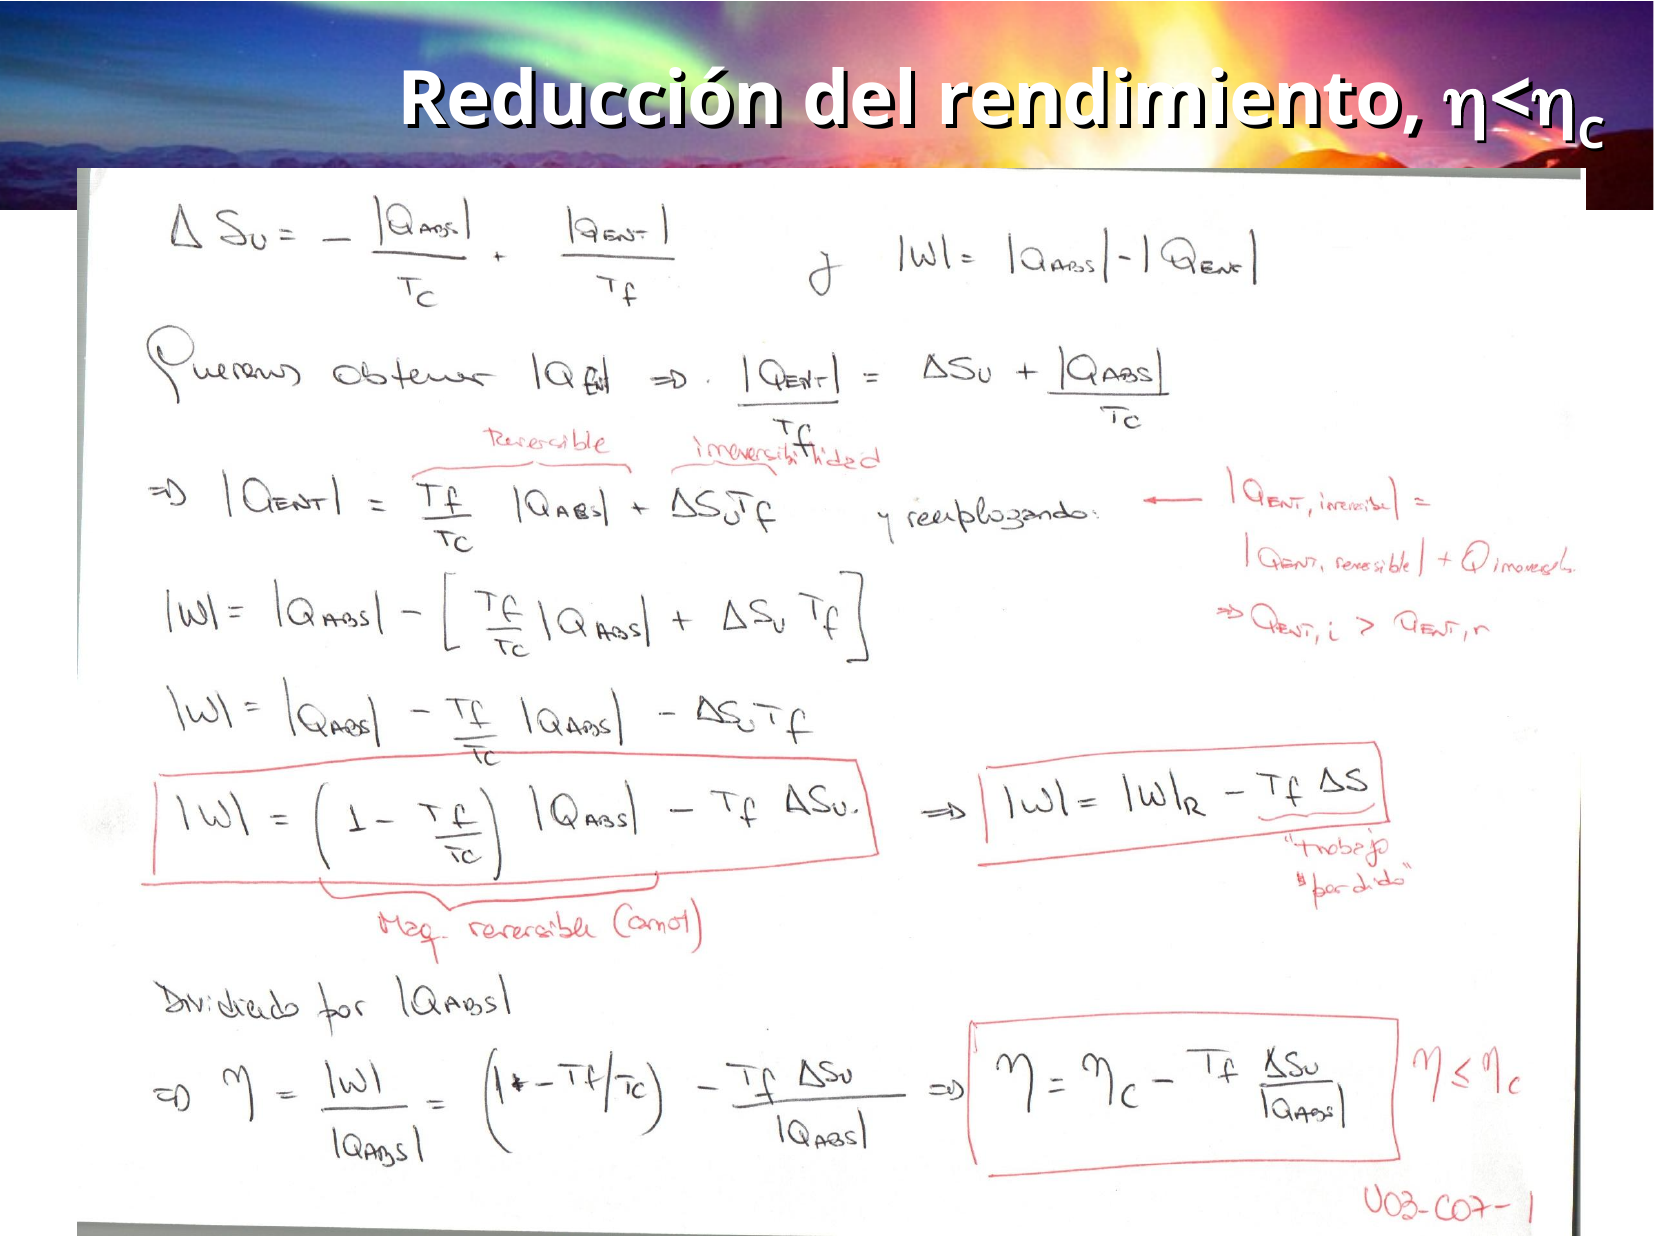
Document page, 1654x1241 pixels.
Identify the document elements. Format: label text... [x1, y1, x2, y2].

picture [0, 1, 1654, 1236]
title Reducción del rendimiento, h<hC [45, 15, 1606, 191]
